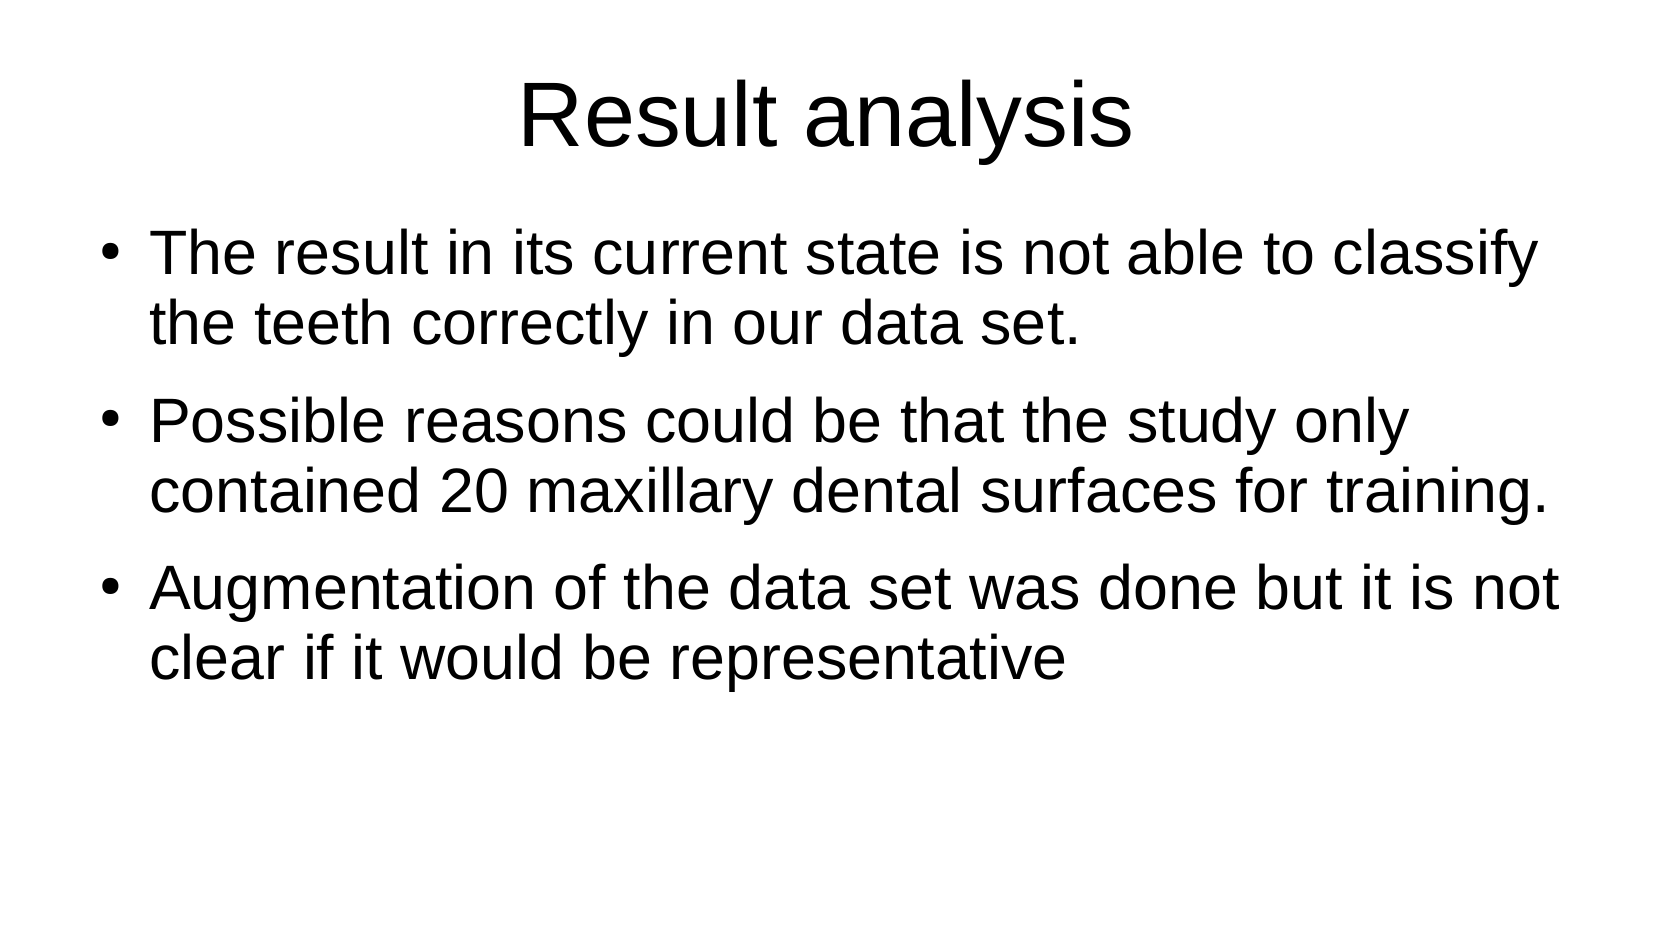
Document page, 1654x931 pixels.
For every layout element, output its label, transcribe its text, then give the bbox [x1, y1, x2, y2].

title Result analysis [82, 37, 1571, 193]
list The result in its current state is not able to classify the teeth correctly in our data set. Possible reasons could be that the study only contained 20 maxillary dental surfaces for training. Augmentation of the data set was done but it is not clear if it would be representative [82, 217, 1571, 758]
